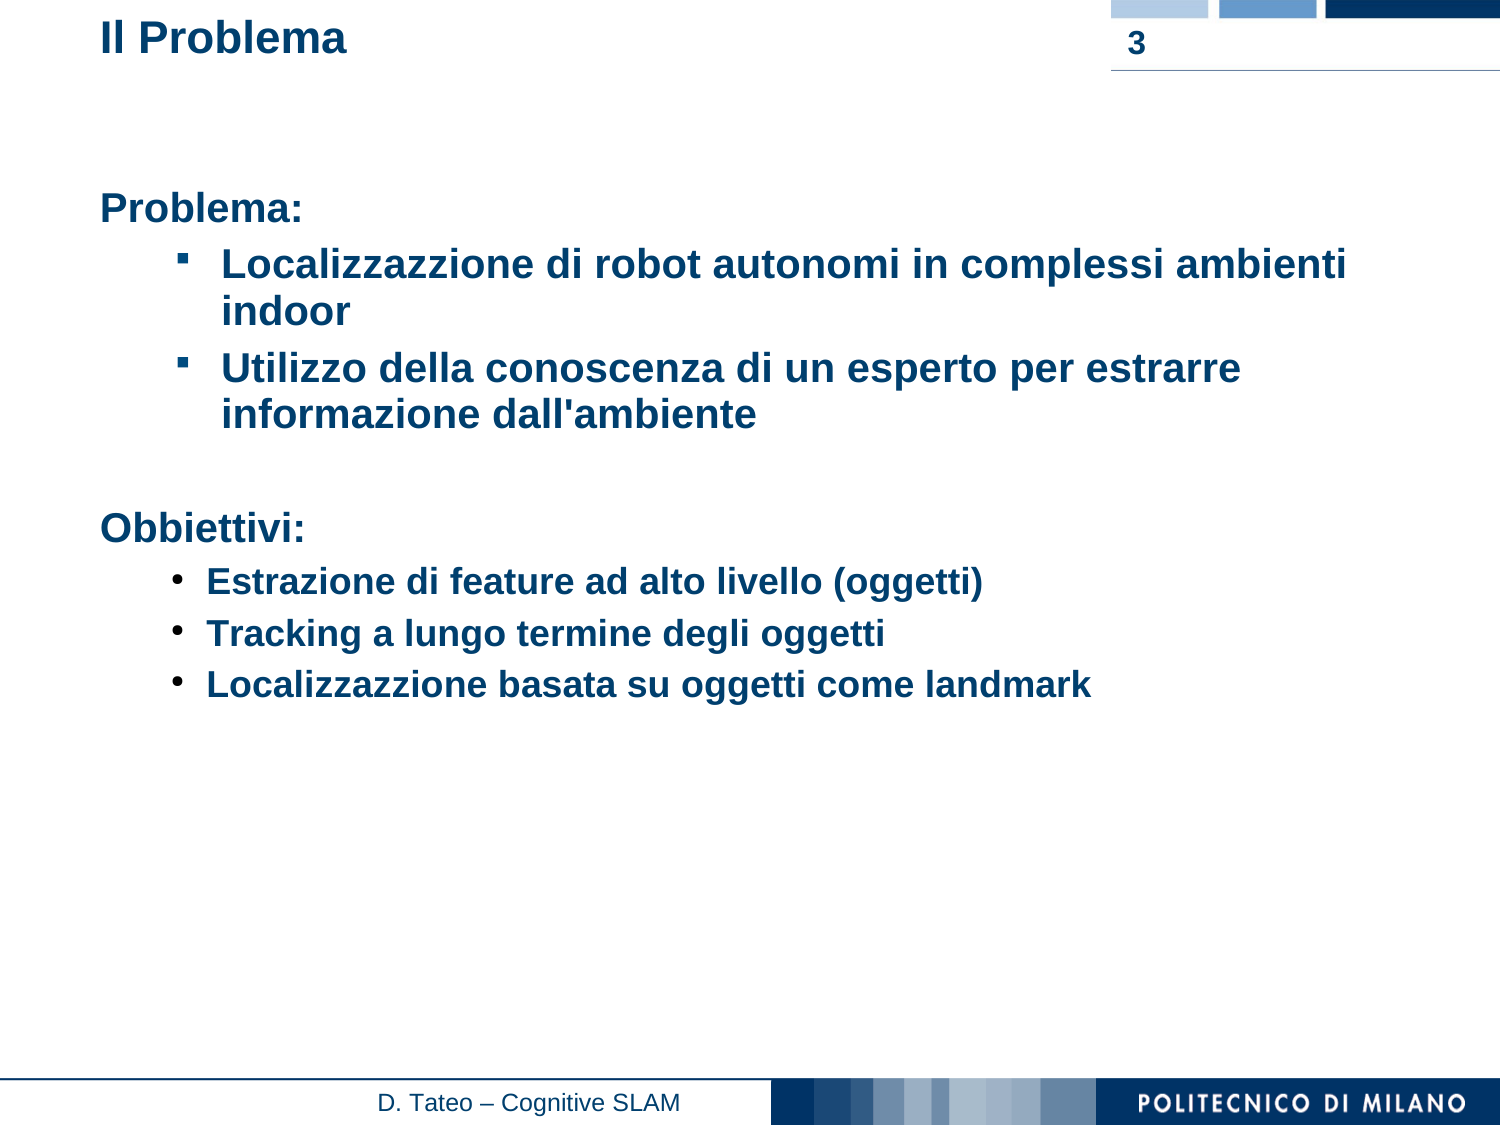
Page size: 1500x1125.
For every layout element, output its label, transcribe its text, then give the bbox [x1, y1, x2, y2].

title Il Problema [99, 12, 1075, 150]
list Problema: Localizzazzione di robot autonomi in complessi ambienti indoor Utilizzo della conoscenza di un esperto per estrarre informazione dall'ambiente Obbiettivi: Estrazione di feature ad alto livello (oggetti) Tracking a lungo termine degli oggetti Localizzazzione basata su oggetti come landmark [99, 184, 1450, 997]
picture [0, 1074, 1500, 1125]
picture [1103, 0, 1500, 74]
